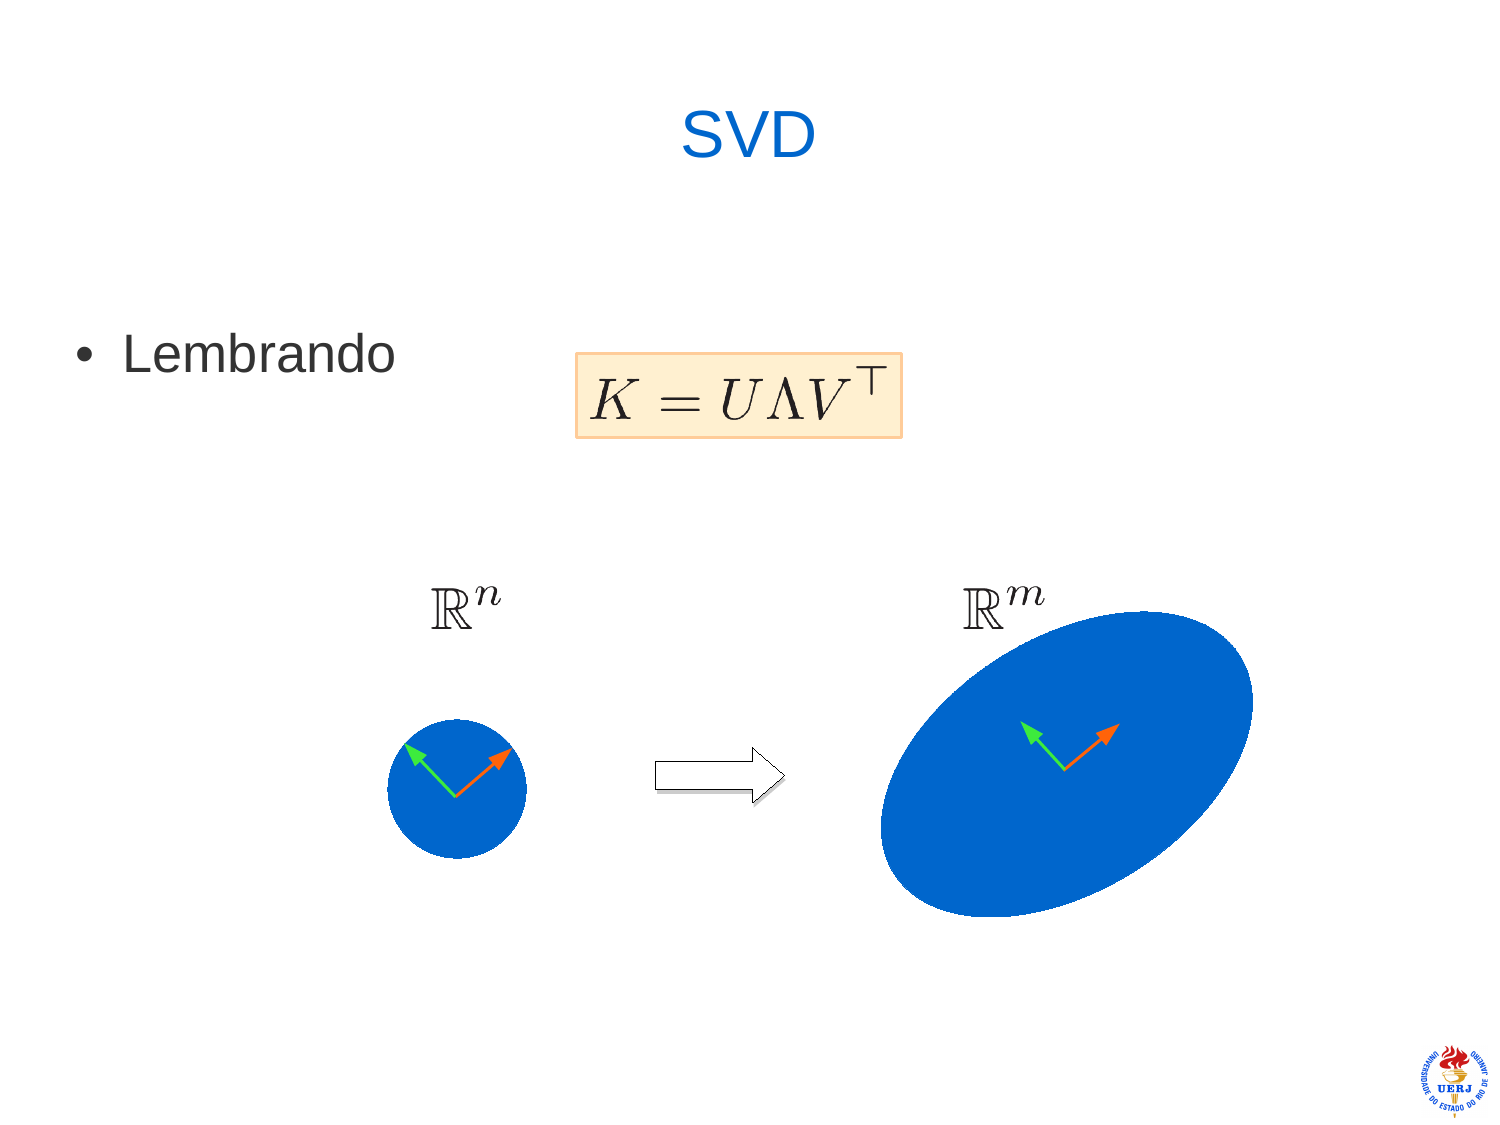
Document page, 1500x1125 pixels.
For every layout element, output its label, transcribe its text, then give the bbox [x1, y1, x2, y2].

text_box [655, 747, 785, 803]
title SVD [75, 45, 1424, 232]
picture [583, 362, 899, 427]
text_box [405, 719, 512, 794]
text_box [576, 353, 902, 438]
text_box [881, 611, 1253, 917]
list Lembrando [75, 262, 1424, 1004]
picture [958, 578, 1058, 637]
picture [1421, 1045, 1488, 1118]
picture [426, 578, 515, 637]
text_box [387, 744, 527, 859]
